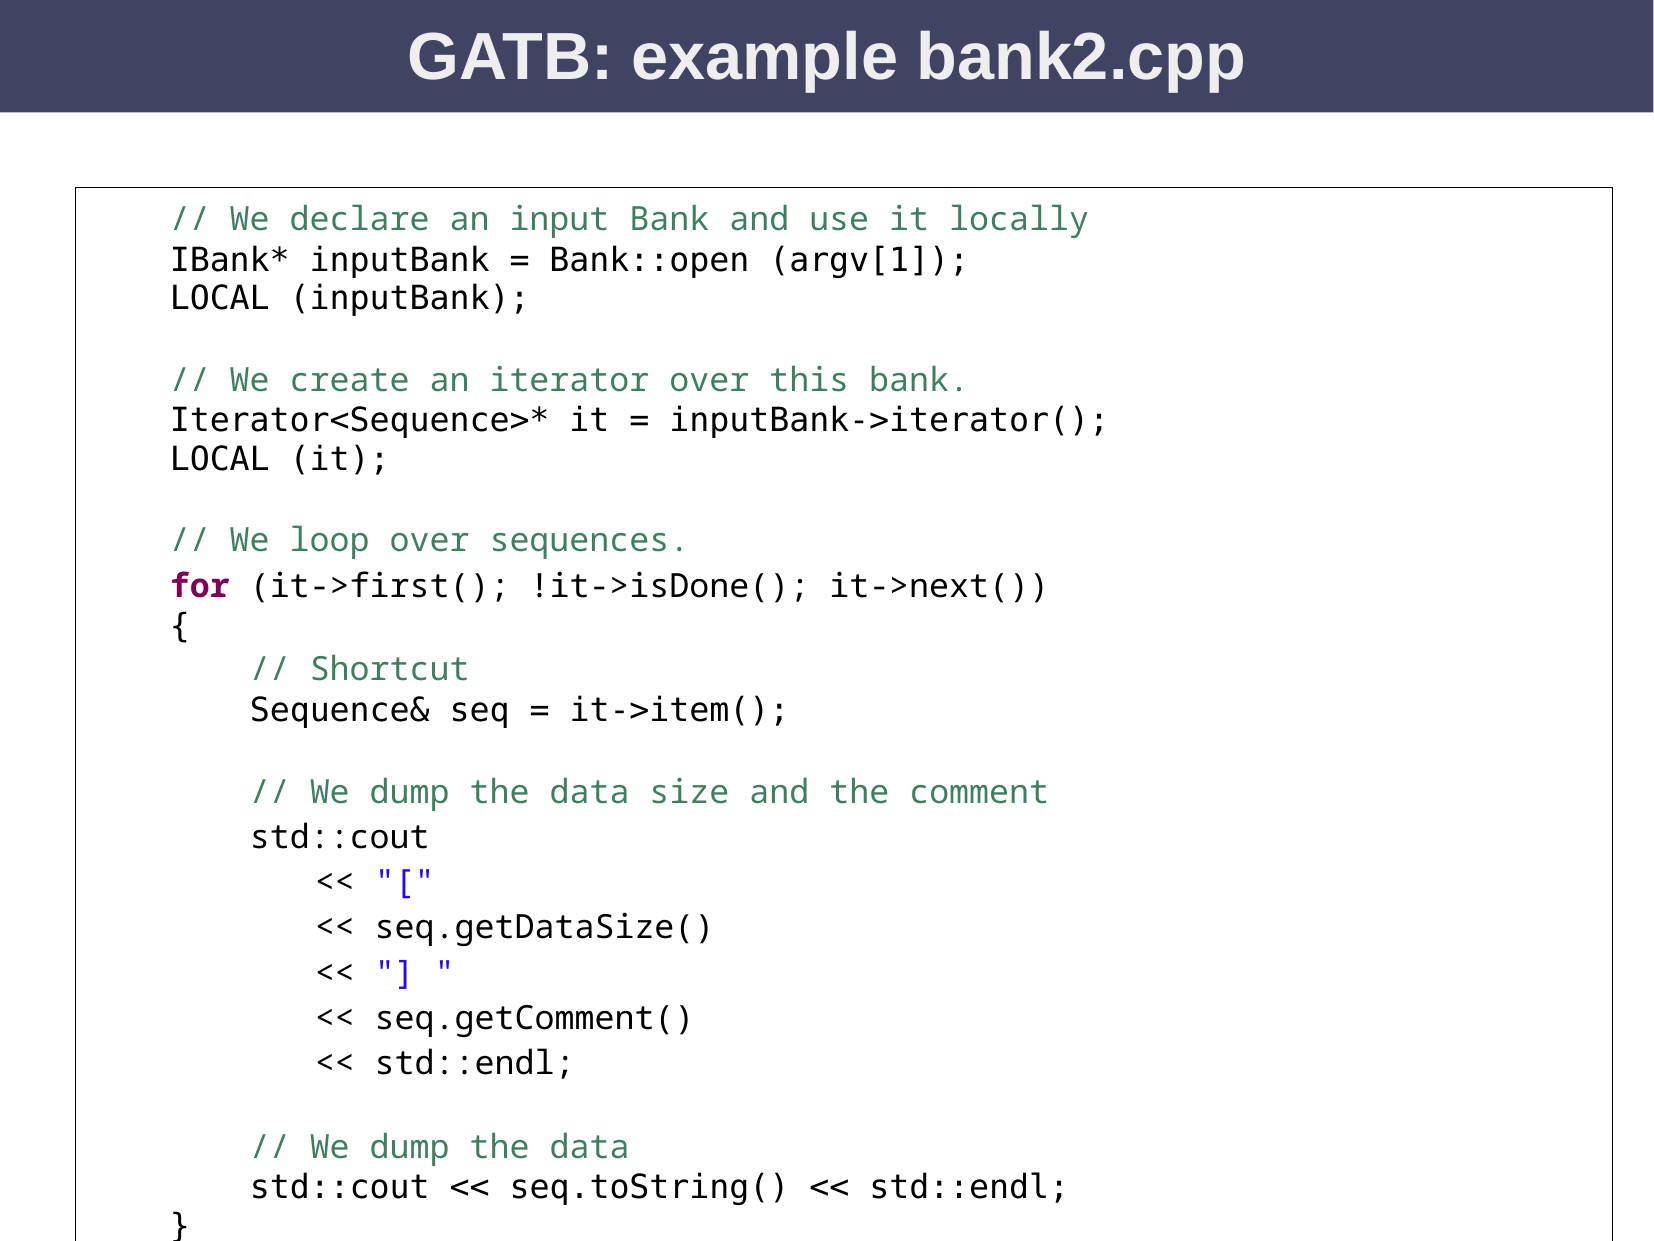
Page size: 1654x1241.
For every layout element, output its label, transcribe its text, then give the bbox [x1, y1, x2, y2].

text_box GATB: example bank2.cpp [0, 0, 1654, 113]
text_box // We declare an input Bank and use it locally IBank* inputBank = Bank::open (argv[1]); LOCAL (inputBank); // We create an iterator over this bank. Iterator<Sequence>* it = inputBank->iterator(); LOCAL (it); // We loop over sequences. for (it->first(); !it->isDone(); it->next()) { // Shortcut Sequence& seq = it->item(); // We dump the data size and the comment std::cout << "[" << seq.getDataSize() << "] " << seq.getComment() << std::endl; // We dump the data std::cout << seq.toString() << std::endl; } [75, 187, 1613, 1211]
